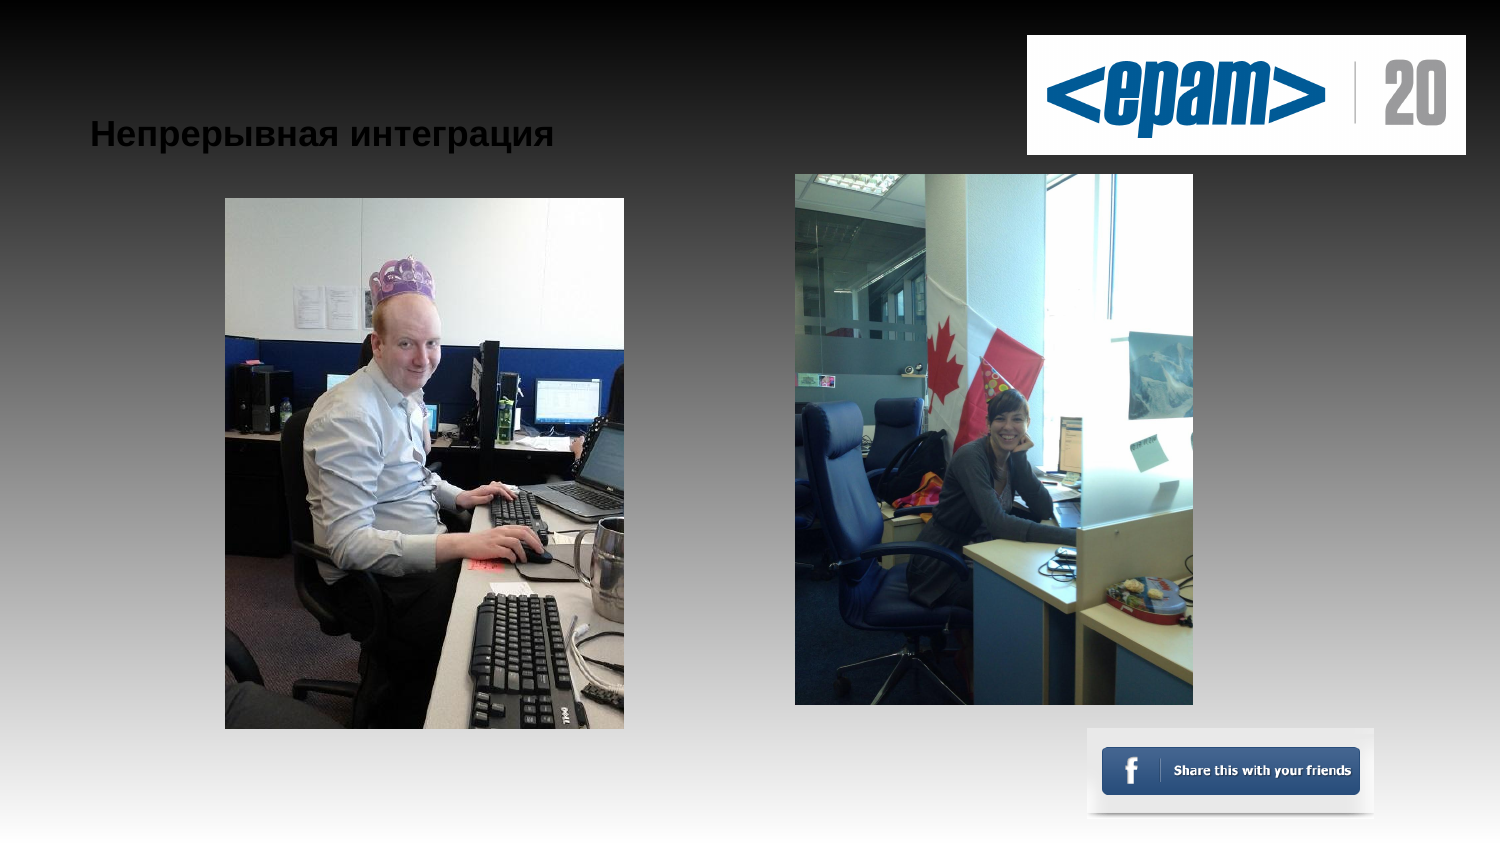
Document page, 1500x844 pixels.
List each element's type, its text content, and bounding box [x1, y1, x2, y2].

picture [795, 174, 1193, 705]
title Непрерывная интеграция [75, 33, 1425, 175]
picture [1087, 728, 1374, 819]
picture [225, 198, 624, 729]
picture [1027, 35, 1466, 155]
